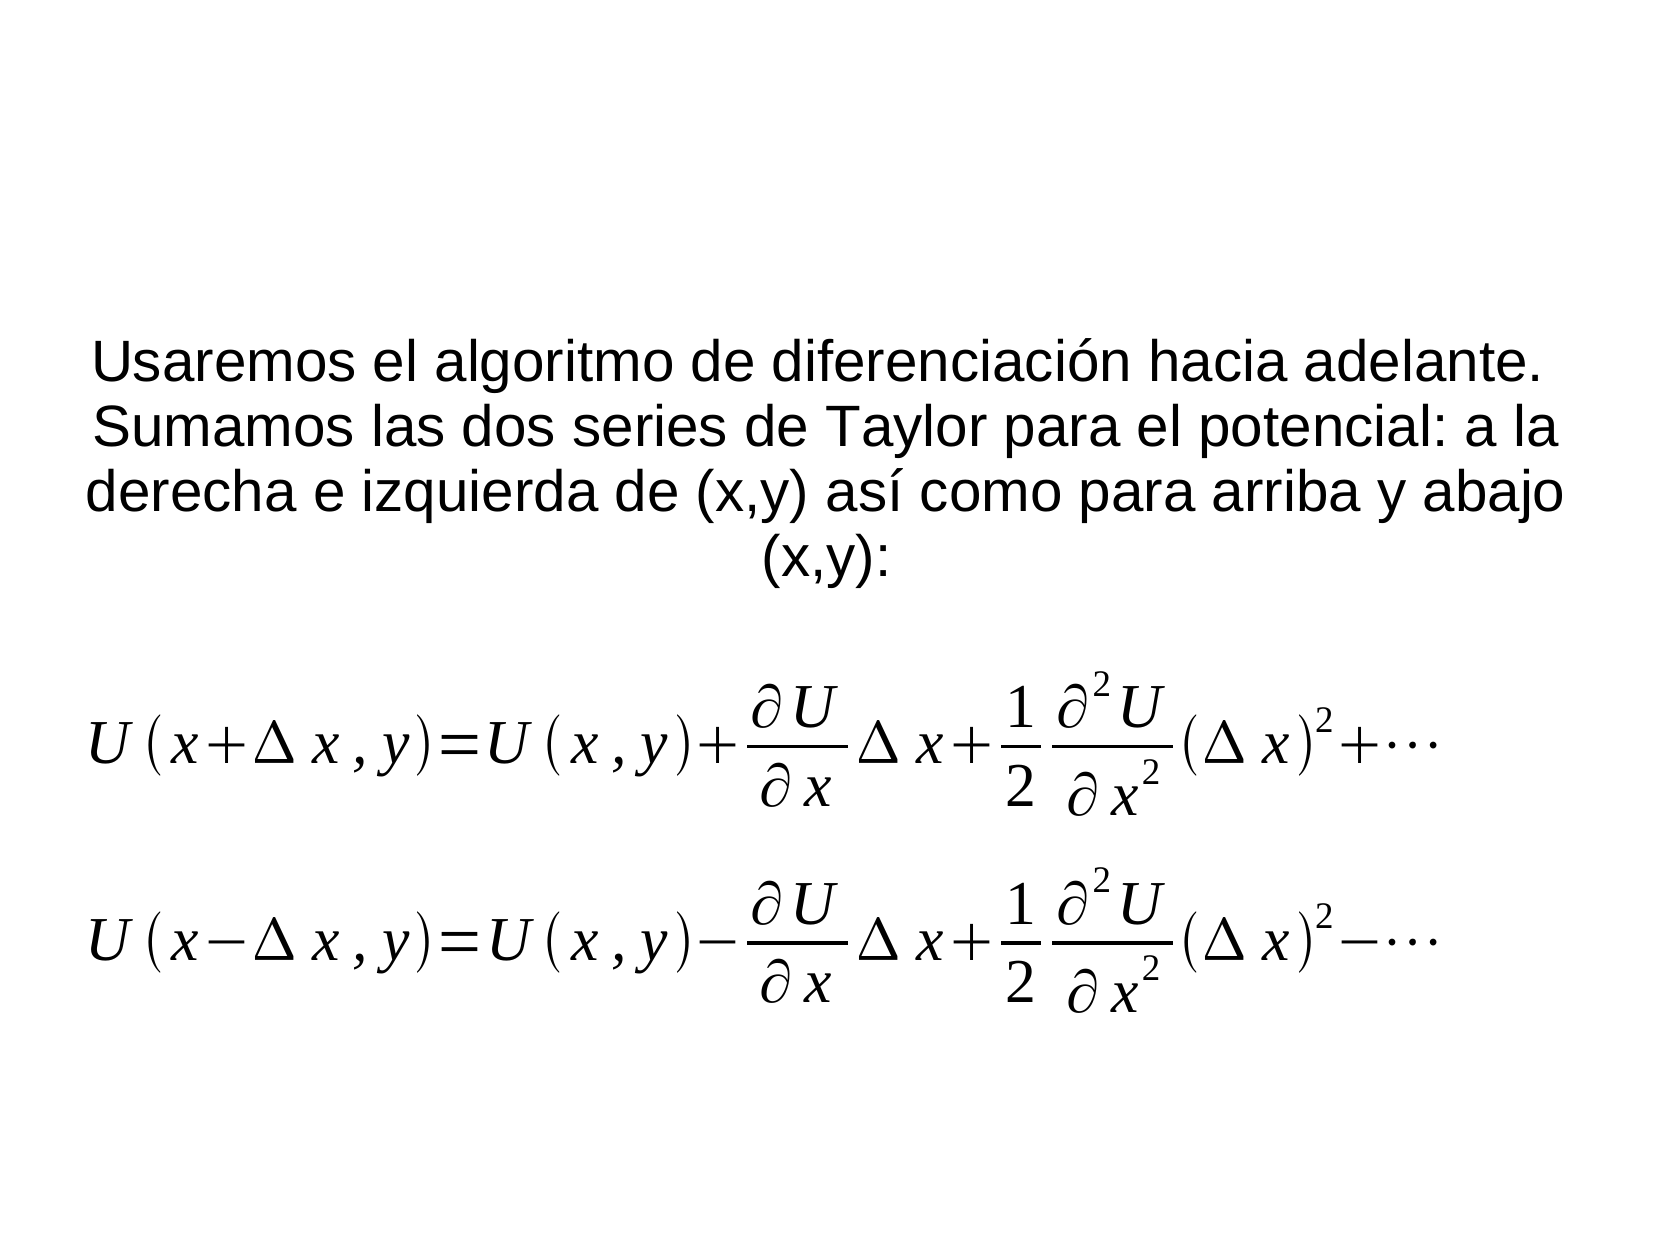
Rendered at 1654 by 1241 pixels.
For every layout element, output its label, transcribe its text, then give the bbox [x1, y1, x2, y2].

subtitle Usaremos el algoritmo de diferenciación hacia adelante. Sumamos las dos series de Taylor para el potencial: a la derecha e izquierda de (x,y) así como para arriba y abajo (x,y): [82, 297, 1571, 621]
chart [79, 663, 1452, 1026]
